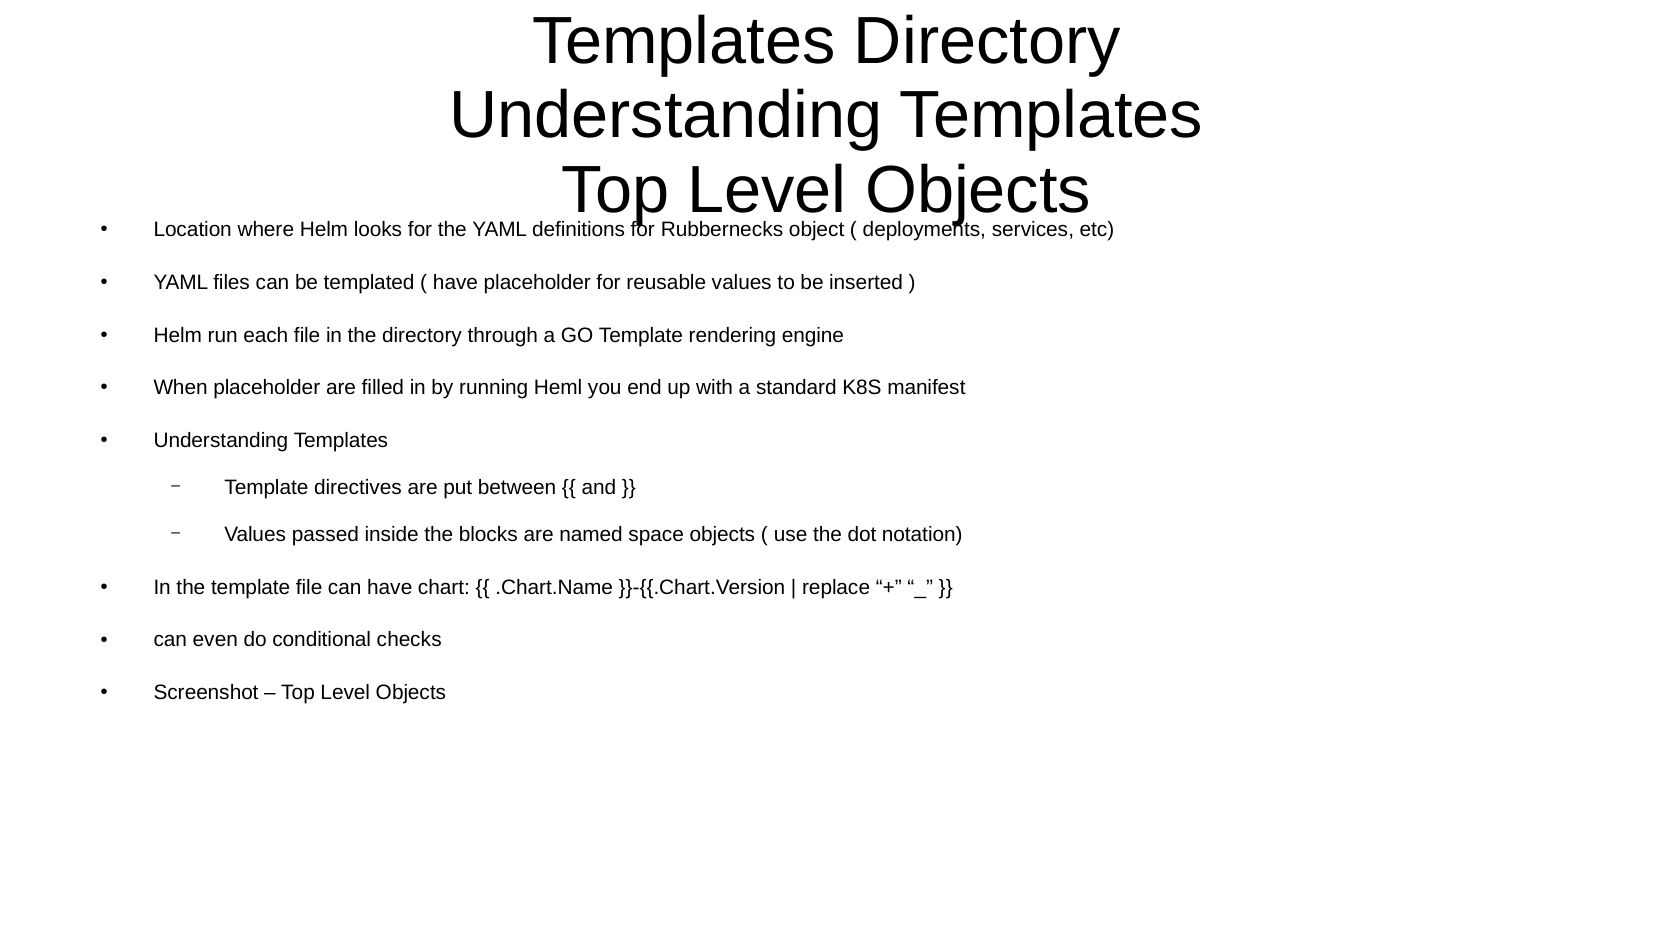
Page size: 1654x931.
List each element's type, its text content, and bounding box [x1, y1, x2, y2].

list Location where Helm looks for the YAML definitions for Rubbernecks object ( deployments, services, etc) YAML files can be templated ( have placeholder for reusable values to be inserted ) Helm run each file in the directory through a GO Template rendering engine When placeholder are filled in by running Heml you end up with a standard K8S manifest Understanding Templates Template directives are put between {{ and }} Values passed inside the blocks are named space objects ( use the dot notation) In the template file can have chart: {{ .Chart.Name }}-{{.Chart.Version | replace “+” “_” }} can even do conditional checks Screenshot – Top Level Objects [82, 217, 1571, 758]
title Templates Directory Understanding Templates Top Level Objects [82, 2, 1571, 217]
